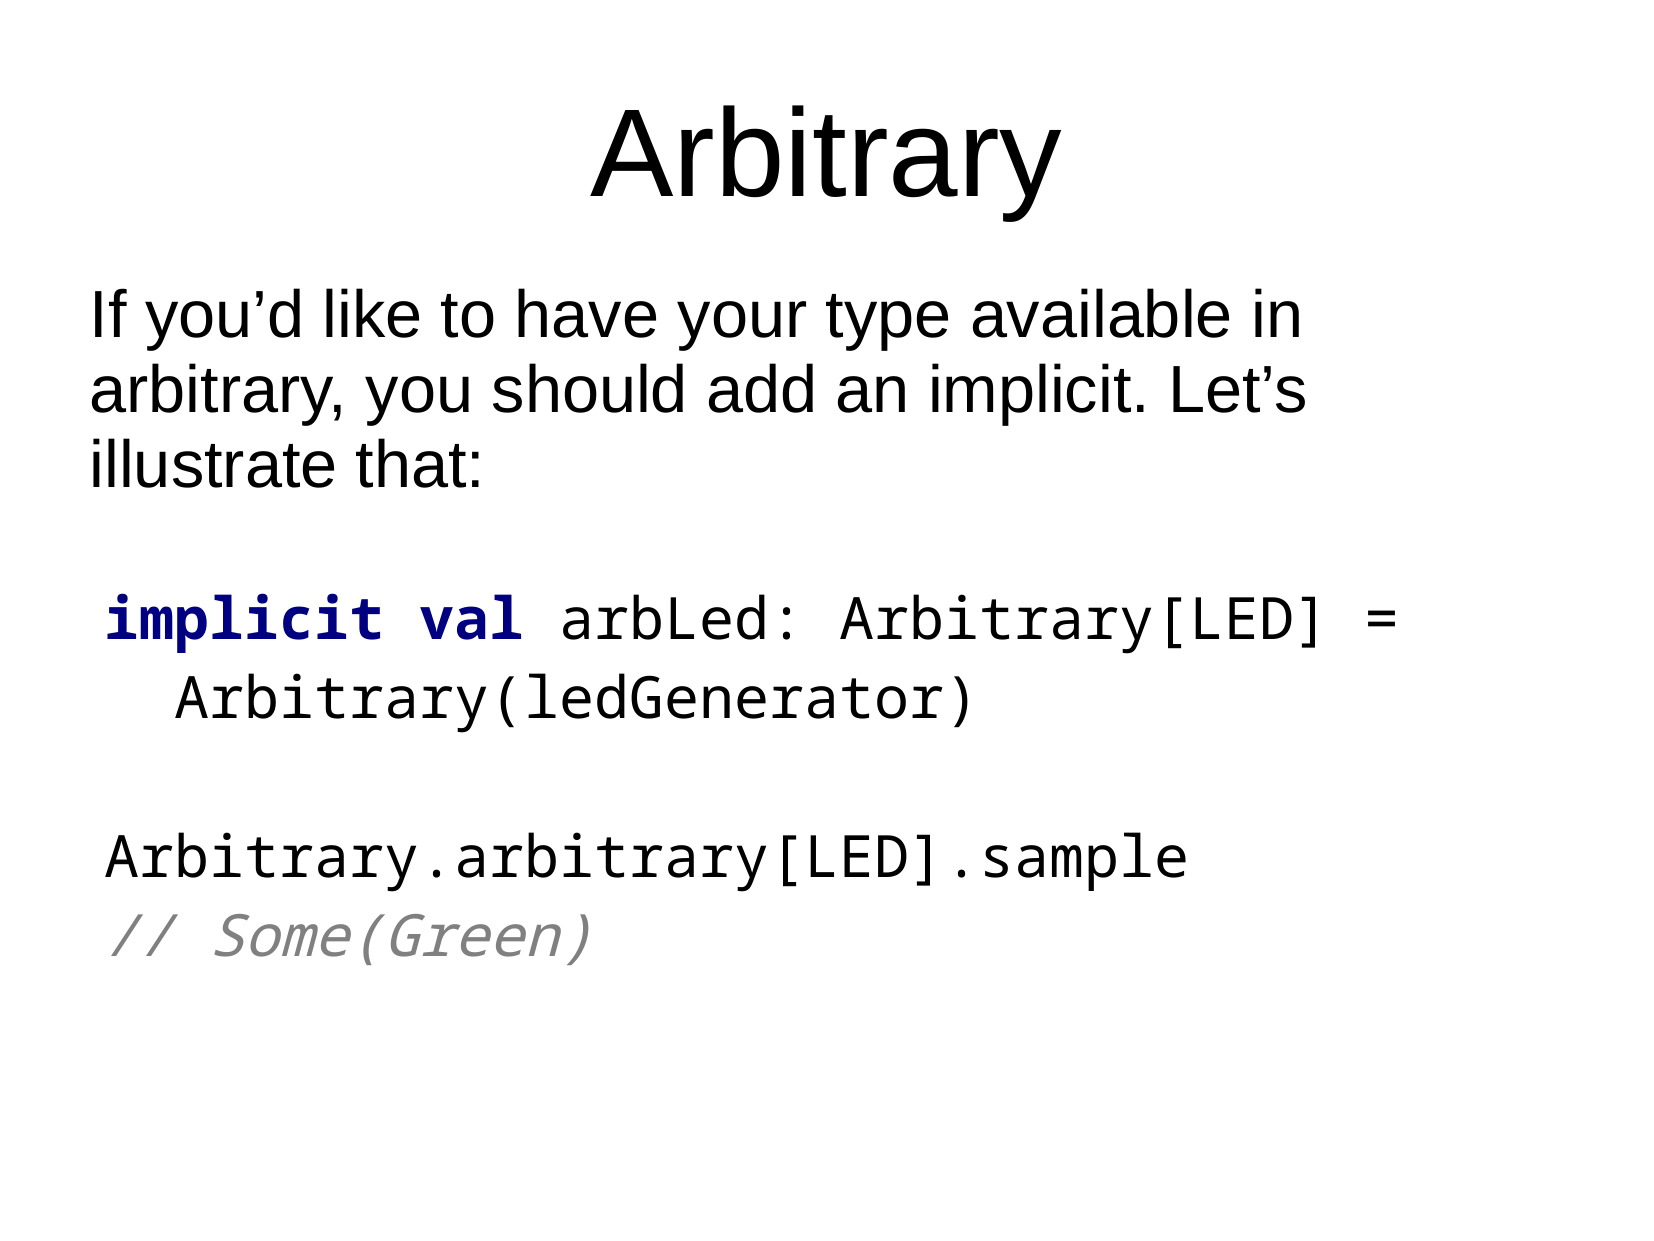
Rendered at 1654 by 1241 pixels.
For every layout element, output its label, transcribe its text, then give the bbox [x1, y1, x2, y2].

text_box If you’d like to have your type available in arbitrary, you should add an implicit. Let’s illustrate that: [75, 270, 1561, 510]
title Arbitrary [82, 49, 1571, 257]
text_box implicit val arbLed: Arbitrary[LED] = Arbitrary(ledGenerator) Arbitrary.arbitrary[LED].sample // Some(Green) [90, 570, 1489, 901]
